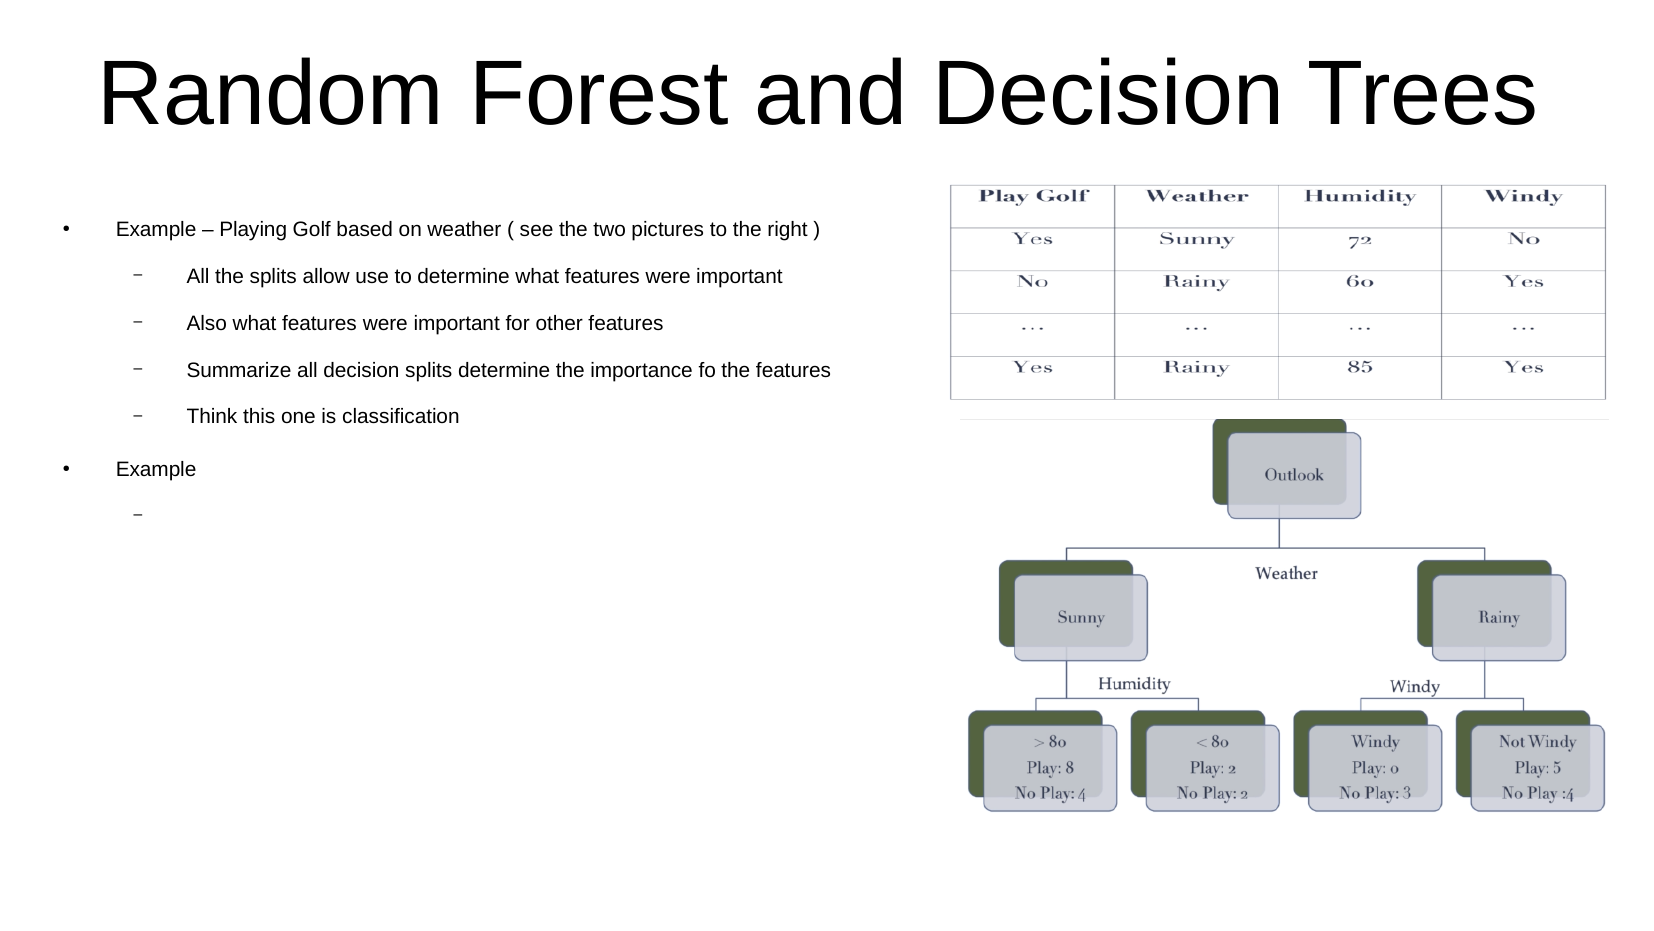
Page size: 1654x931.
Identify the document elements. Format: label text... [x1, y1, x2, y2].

list Example – Playing Golf based on weather ( see the two pictures to the right ) All the splits allow use to determine what features were important Also what features were important for other features Summarize all decision splits determine the importance fo the features Think this one is classification Example [45, 217, 1571, 901]
title Random Forest and Decision Trees [75, 15, 1564, 171]
picture [960, 419, 1609, 826]
picture [945, 182, 1613, 406]
